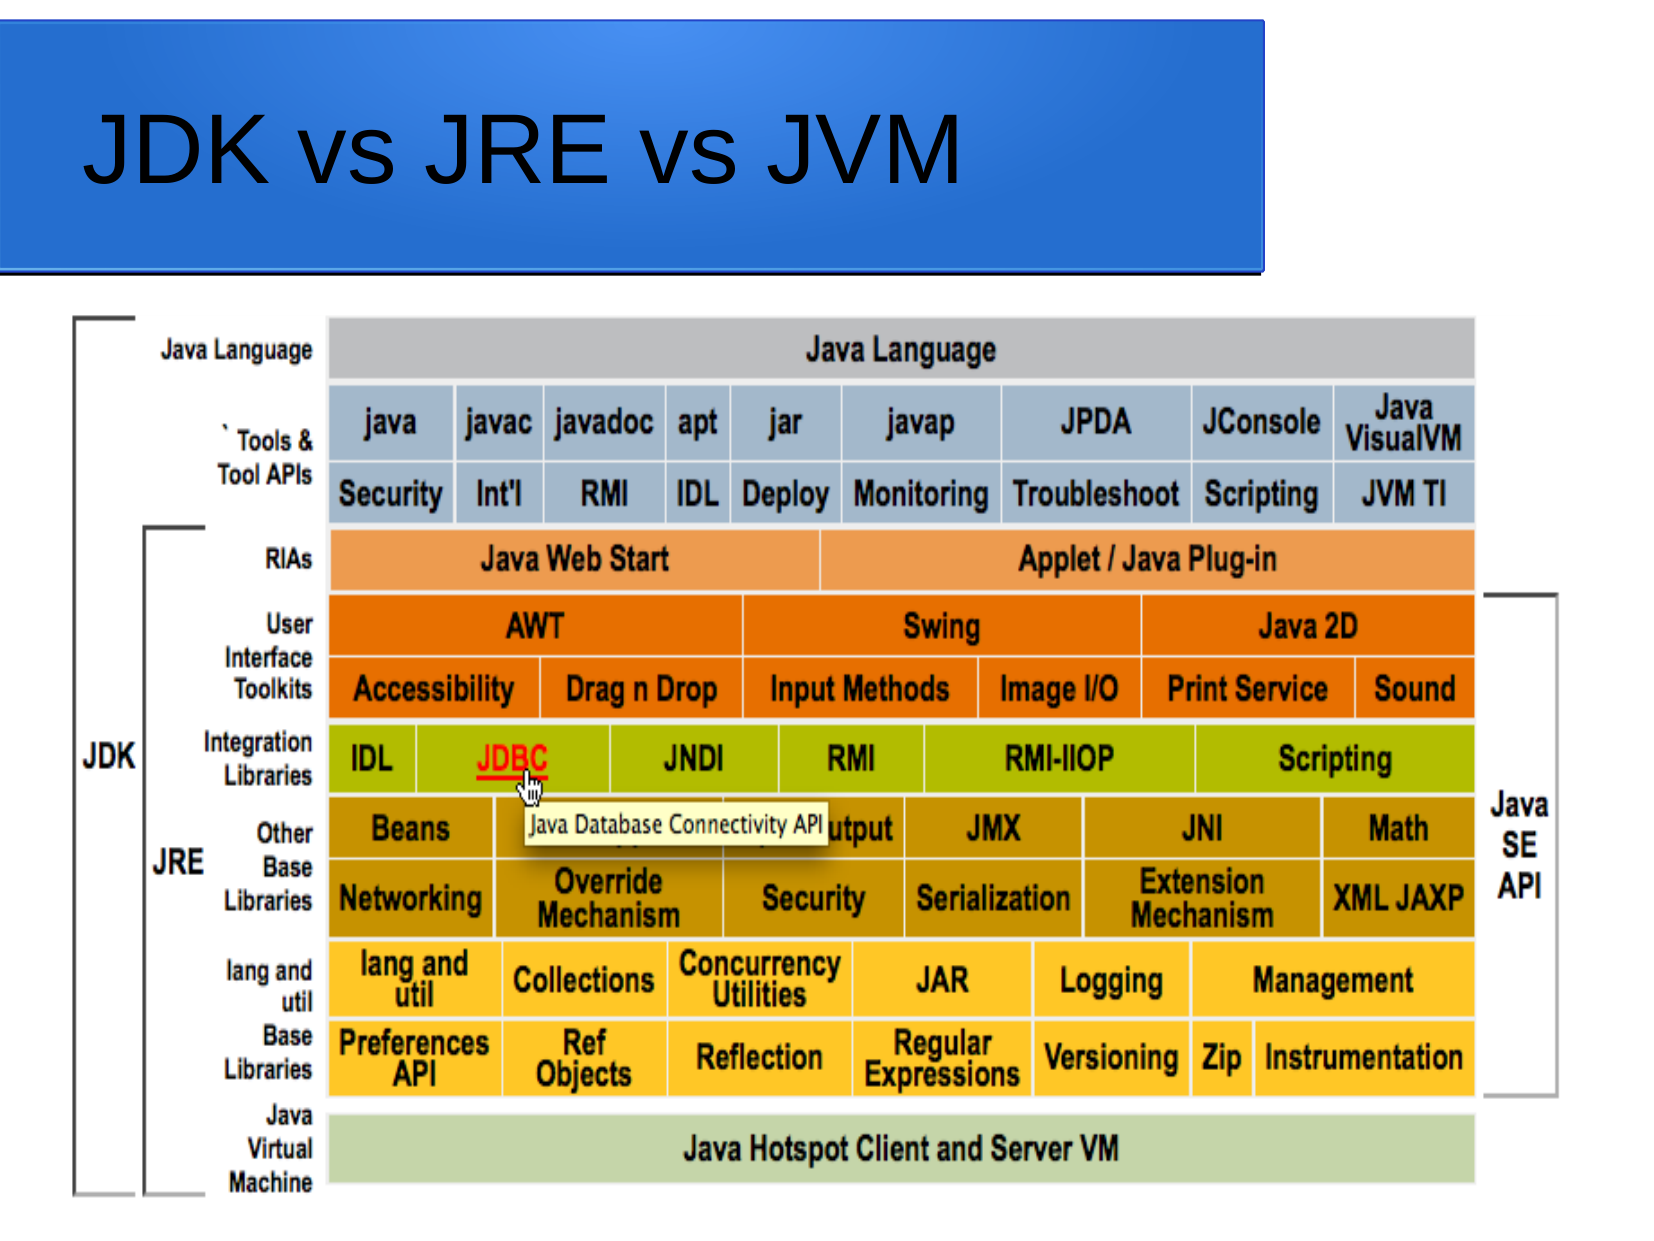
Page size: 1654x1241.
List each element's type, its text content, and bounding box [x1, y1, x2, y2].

title JDK vs JRE vs JVM [82, 47, 1235, 252]
picture [71, 314, 1561, 1201]
